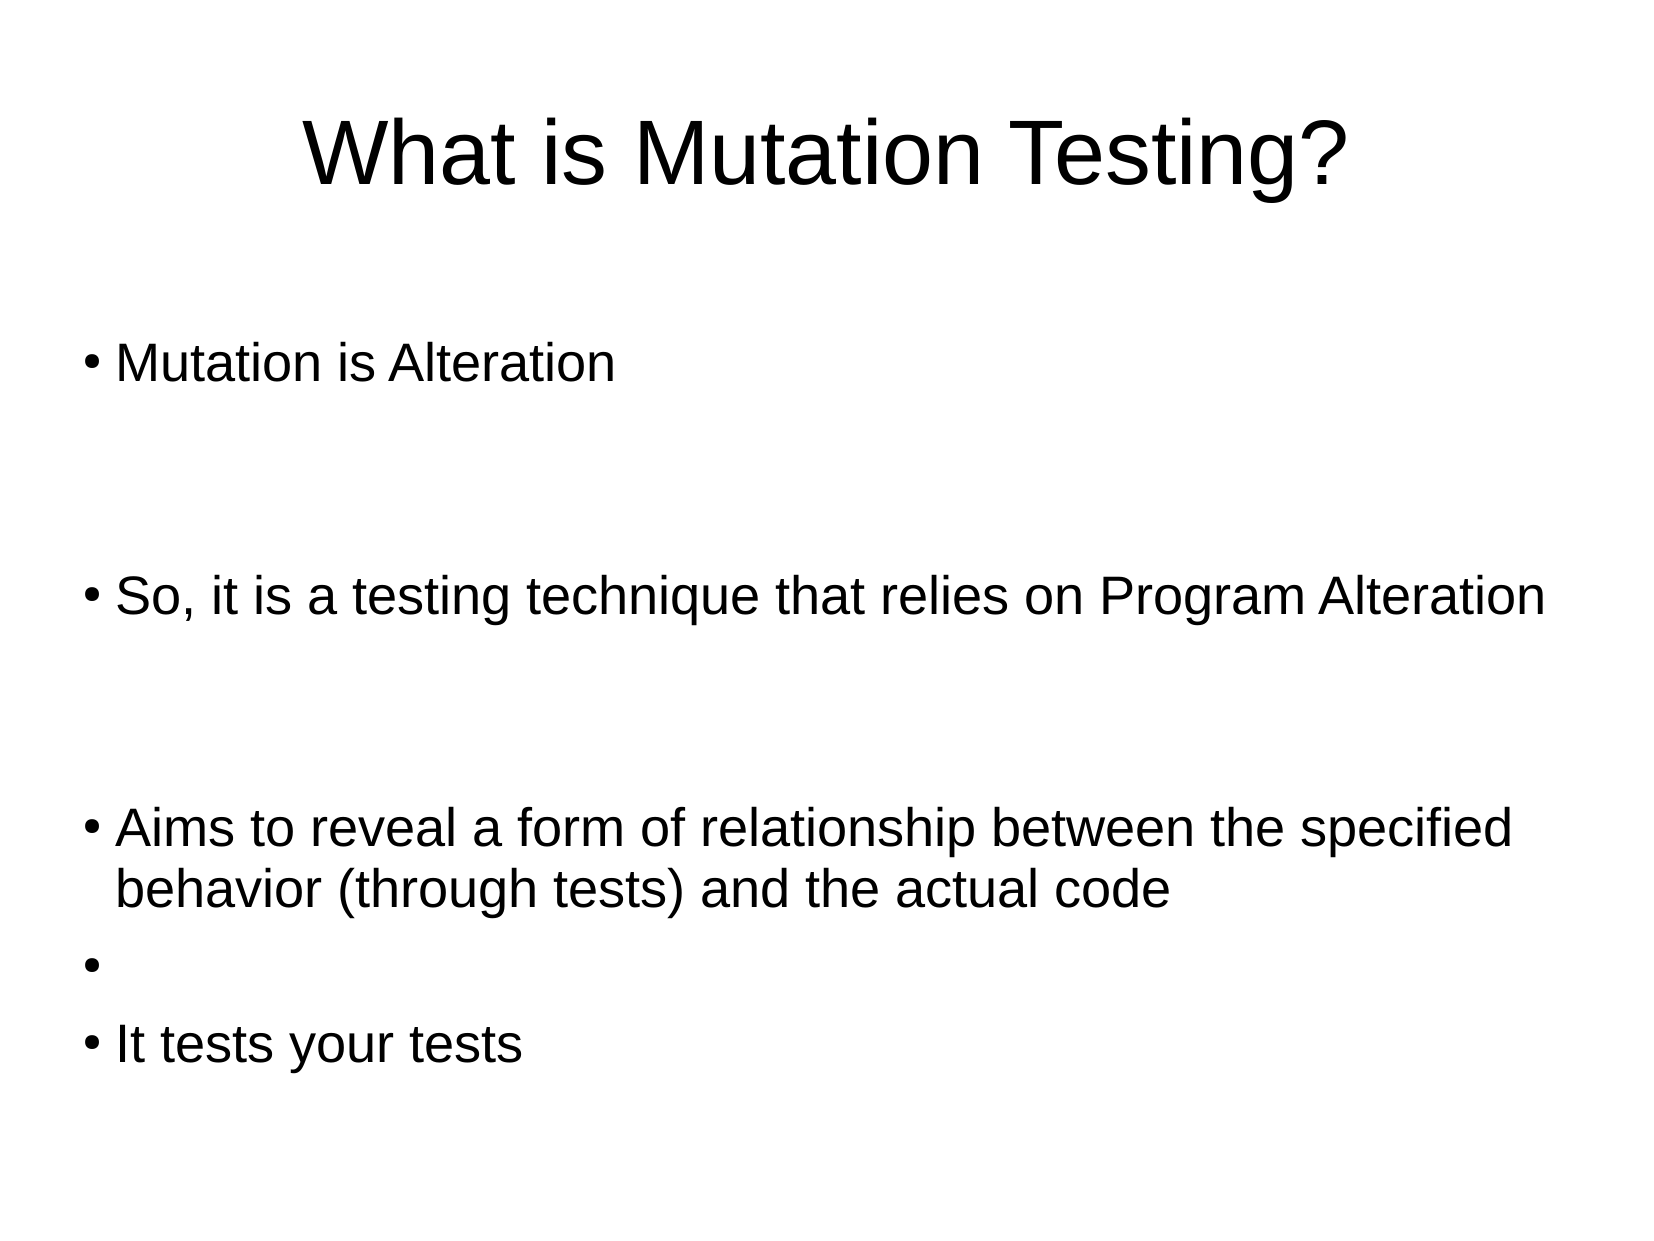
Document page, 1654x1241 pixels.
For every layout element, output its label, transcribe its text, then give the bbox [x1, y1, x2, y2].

list Mutation is Alteration So, it is a testing technique that relies on Program Alteration Aims to reveal a form of relationship between the specified behavior (through tests) and the actual code It tests your tests [82, 254, 1571, 1120]
title What is Mutation Testing? [82, 49, 1571, 254]
